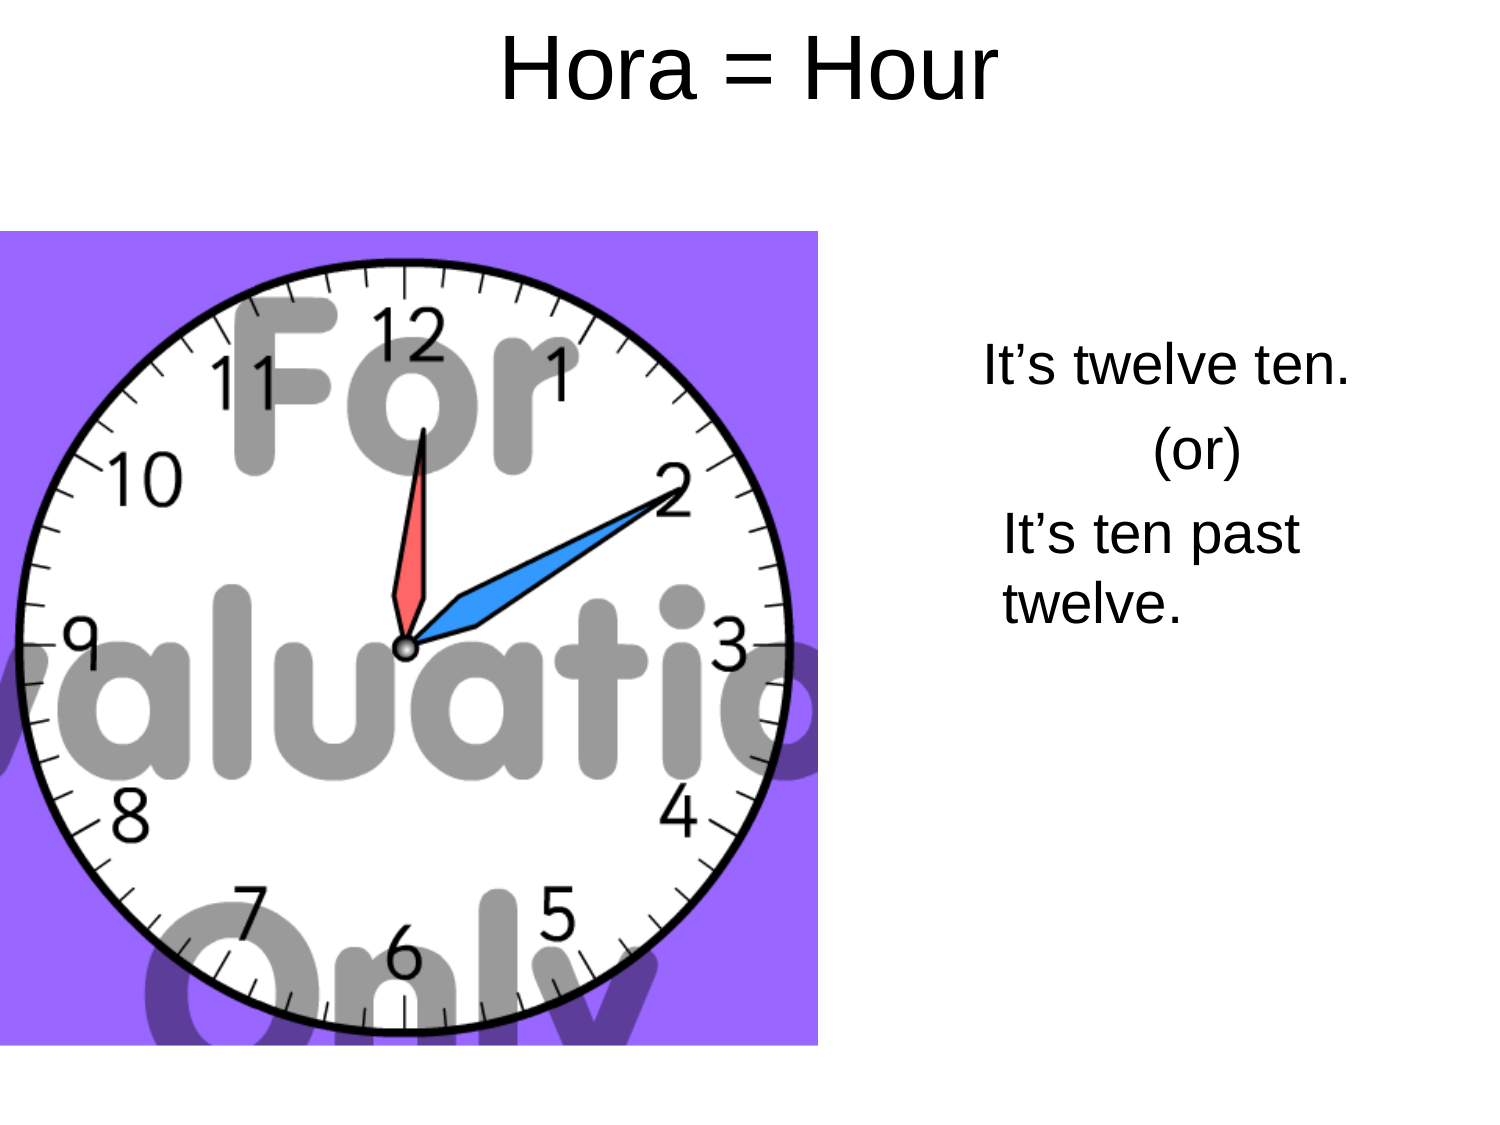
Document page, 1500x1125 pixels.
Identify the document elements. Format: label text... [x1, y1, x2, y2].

picture [0, 231, 818, 1049]
title Hora = Hour [75, 0, 1426, 126]
list It’s twelve ten. (or) It’s ten past twelve. [837, 149, 1500, 1088]
